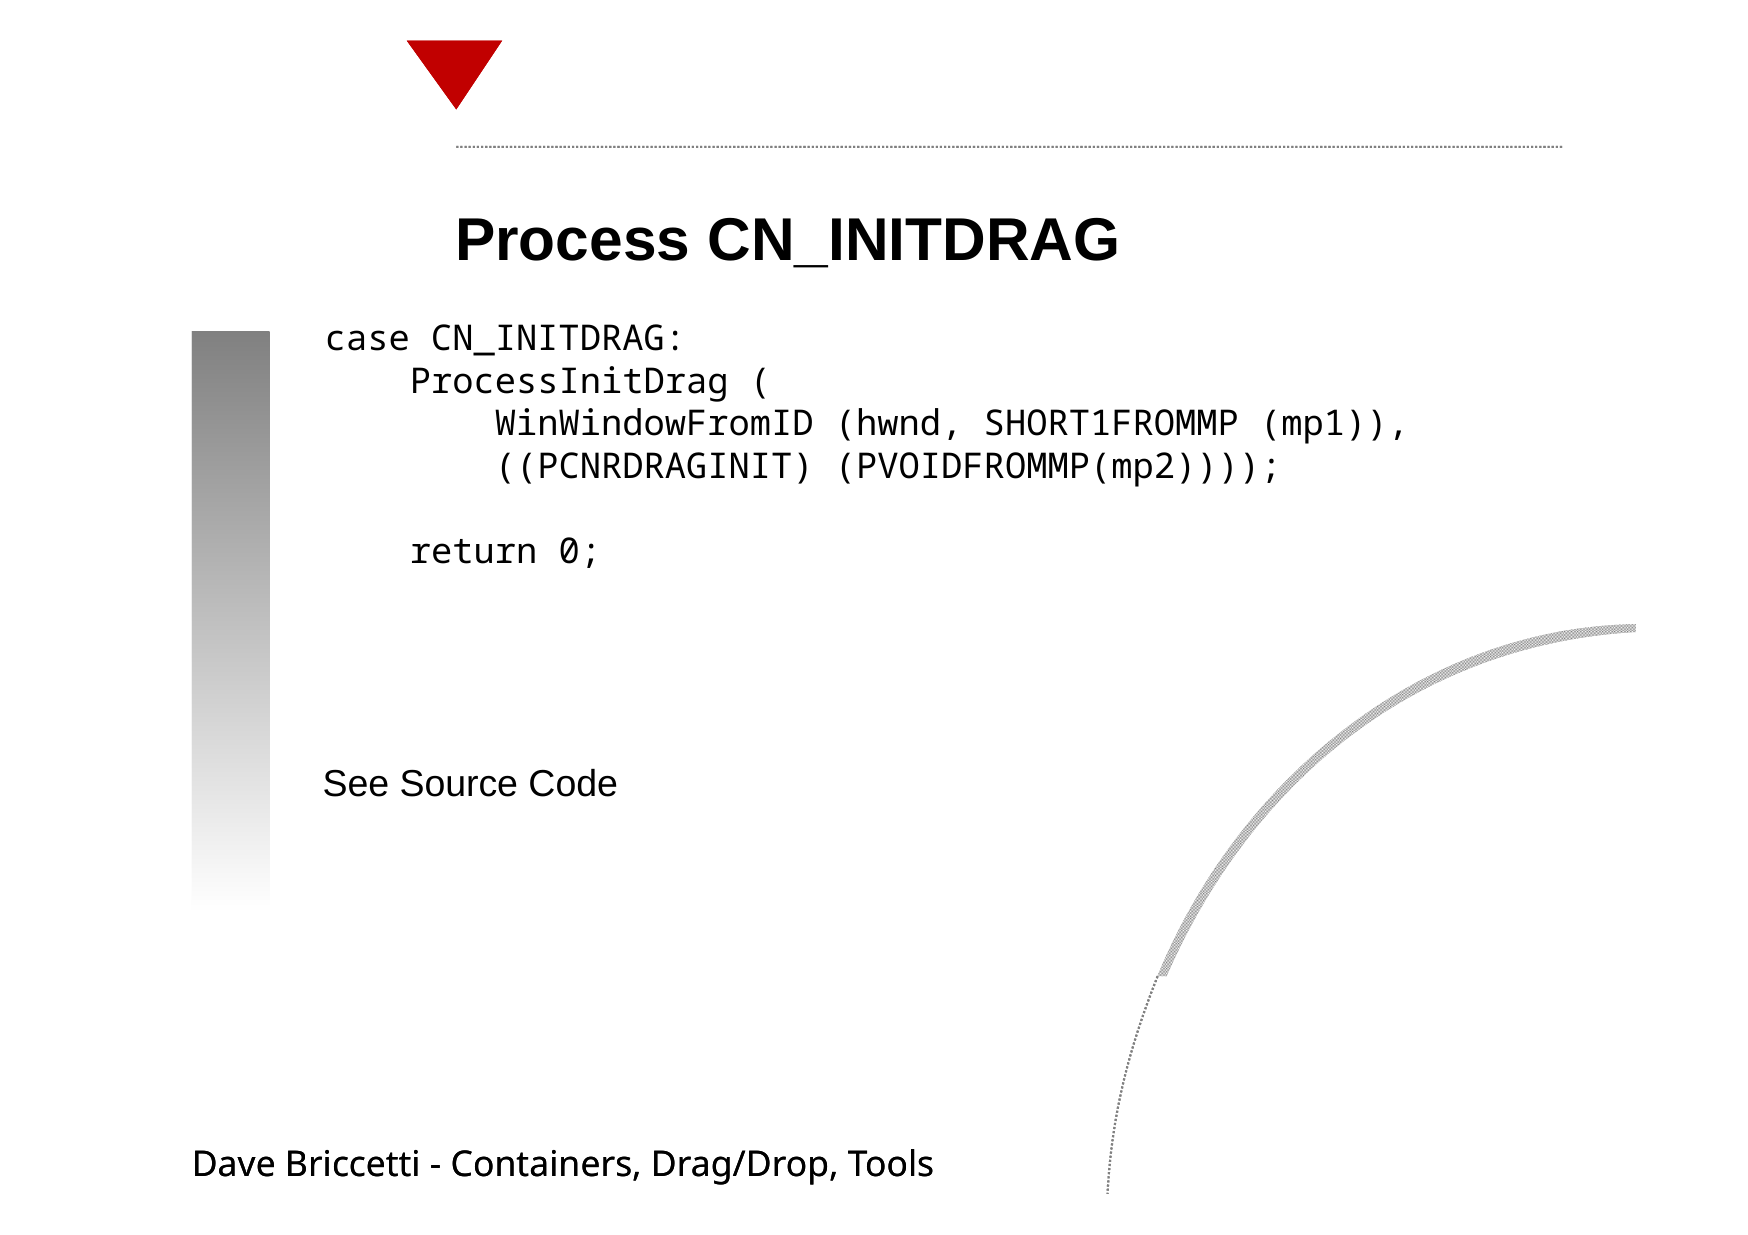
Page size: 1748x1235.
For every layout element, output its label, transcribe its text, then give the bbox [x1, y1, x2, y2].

text_box Dave Briccetti - Containers, Drag/Drop, Tools [191, 1141, 1505, 1210]
text_box [1157, 658, 1498, 977]
text_box [192, 332, 269, 911]
text_box case CN_INITDRAG: ProcessInitDrag ( WinWindowFromID (hwnd, SHORT1FROMMP (mp1)), ((PCNRDRAGINIT) (PVOIDFROMMP(mp2)))); return 0; [324, 315, 1576, 658]
text_box Process CN_INITDRAG [455, 196, 1568, 277]
text_box See Source Code [322, 759, 1101, 849]
text_box [406, 40, 503, 110]
text_box [1576, 624, 1636, 639]
